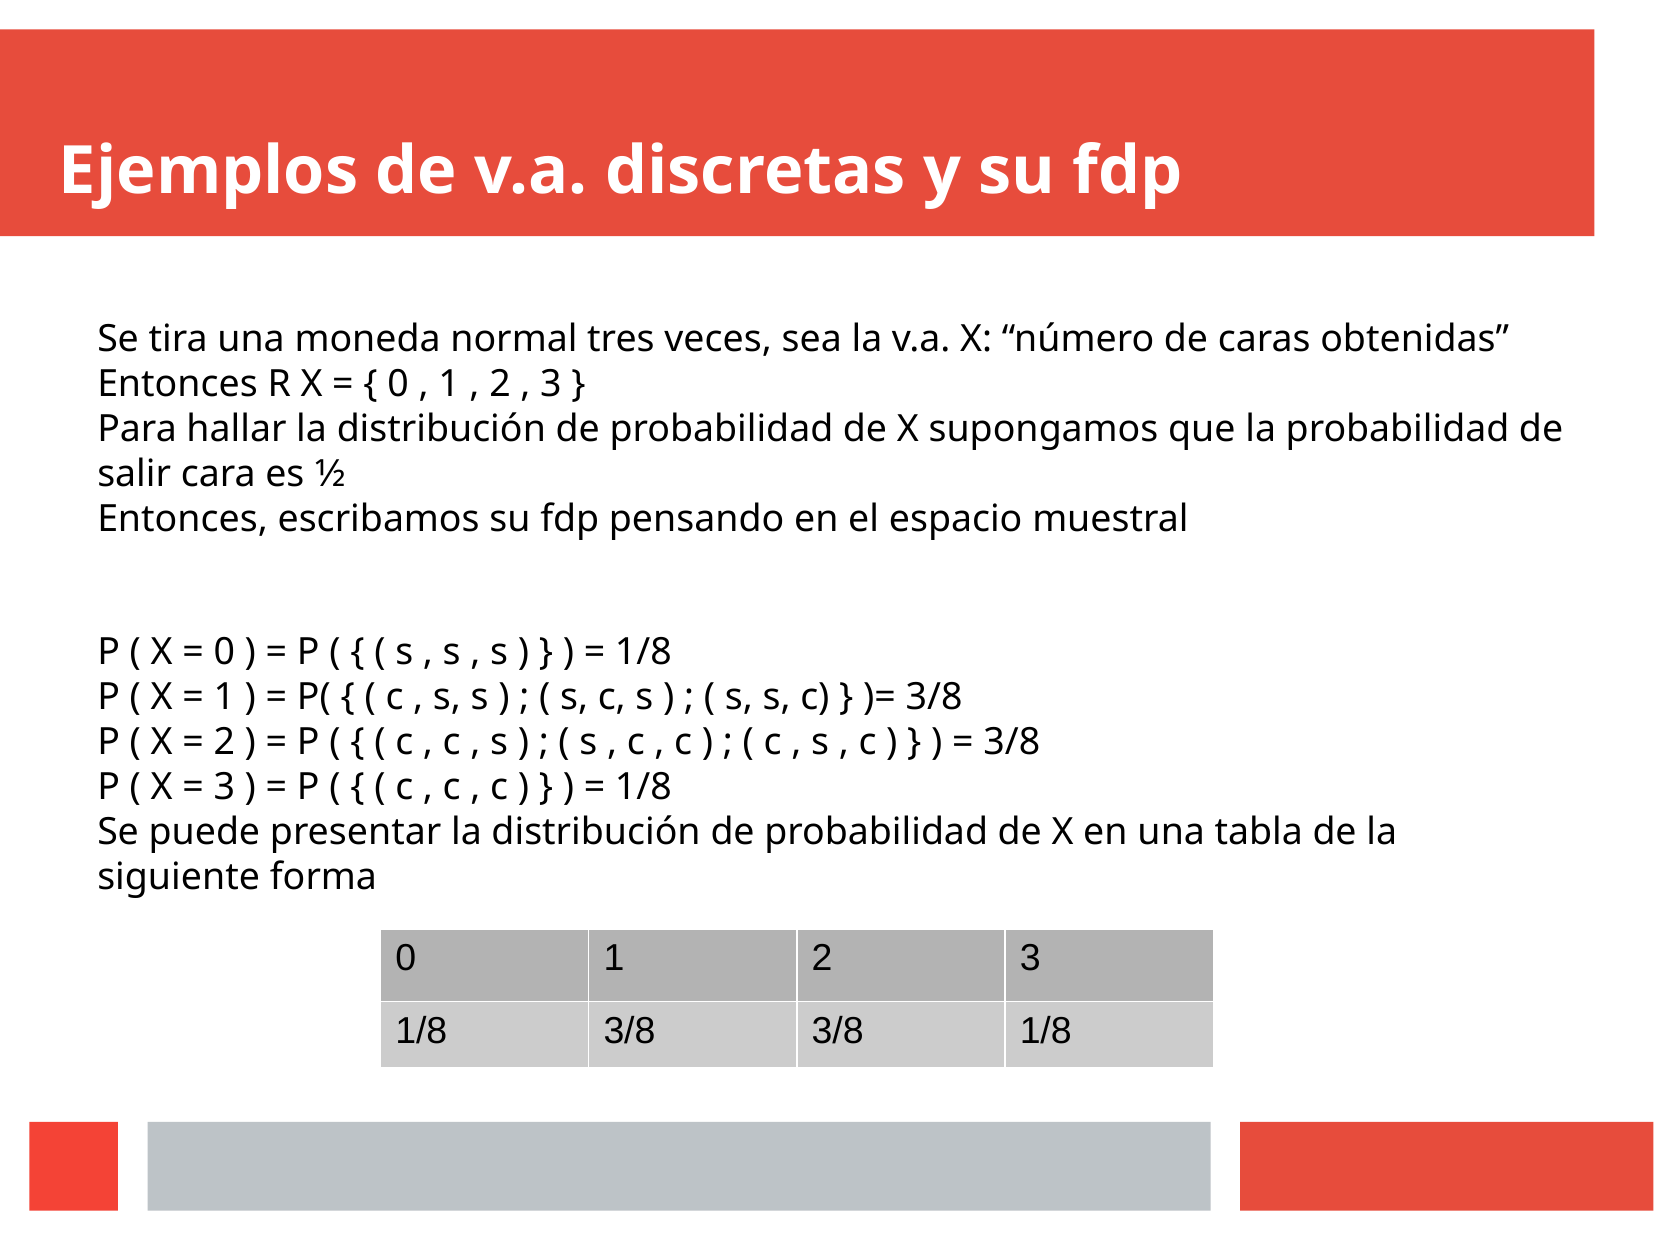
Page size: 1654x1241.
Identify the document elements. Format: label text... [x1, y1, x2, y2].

table_header 1 [589, 930, 796, 1001]
text_box Se tira una moneda normal tres veces, sea la v.a. X: “número de caras obtenidas” Entonces R X = { 0 , 1 , 2 , 3 } Para hallar la distribución de probabilidad de X supongamos que la probabilidad de salir cara es 1⁄2 Entonces, escribamos su fdp pensando en el espacio muestral [82, 307, 1583, 574]
table_header 2 [798, 930, 1004, 1001]
table_cell 1/8 [1006, 1002, 1213, 1067]
text_box Ejemplos de v.a. discretas y su fdp [58, 58, 1595, 207]
table_cell 3/8 [798, 1002, 1004, 1067]
table_cell 1/8 [381, 1002, 588, 1067]
table_cell 3/8 [589, 1002, 796, 1067]
table_header 3 [1006, 930, 1213, 1001]
table_header 0 [381, 930, 588, 1001]
text_box P ( X = 0 ) = P ( { ( s , s , s ) } ) = 1/8 P ( X = 1 ) = P( { ( c , s, s ) ; ( s, c, s ) ; ( s, s, c) } )= 3/8 P ( X = 2 ) = P ( { ( c , c , s ) ; ( s , c , c ) ; ( c , s , c ) } ) = 3/8 P ( X = 3 ) = P ( { ( c , c , c ) } ) = 1/8 Se puede presentar la distribución de probabilidad de X en una tabla de la siguiente forma [82, 619, 1536, 887]
